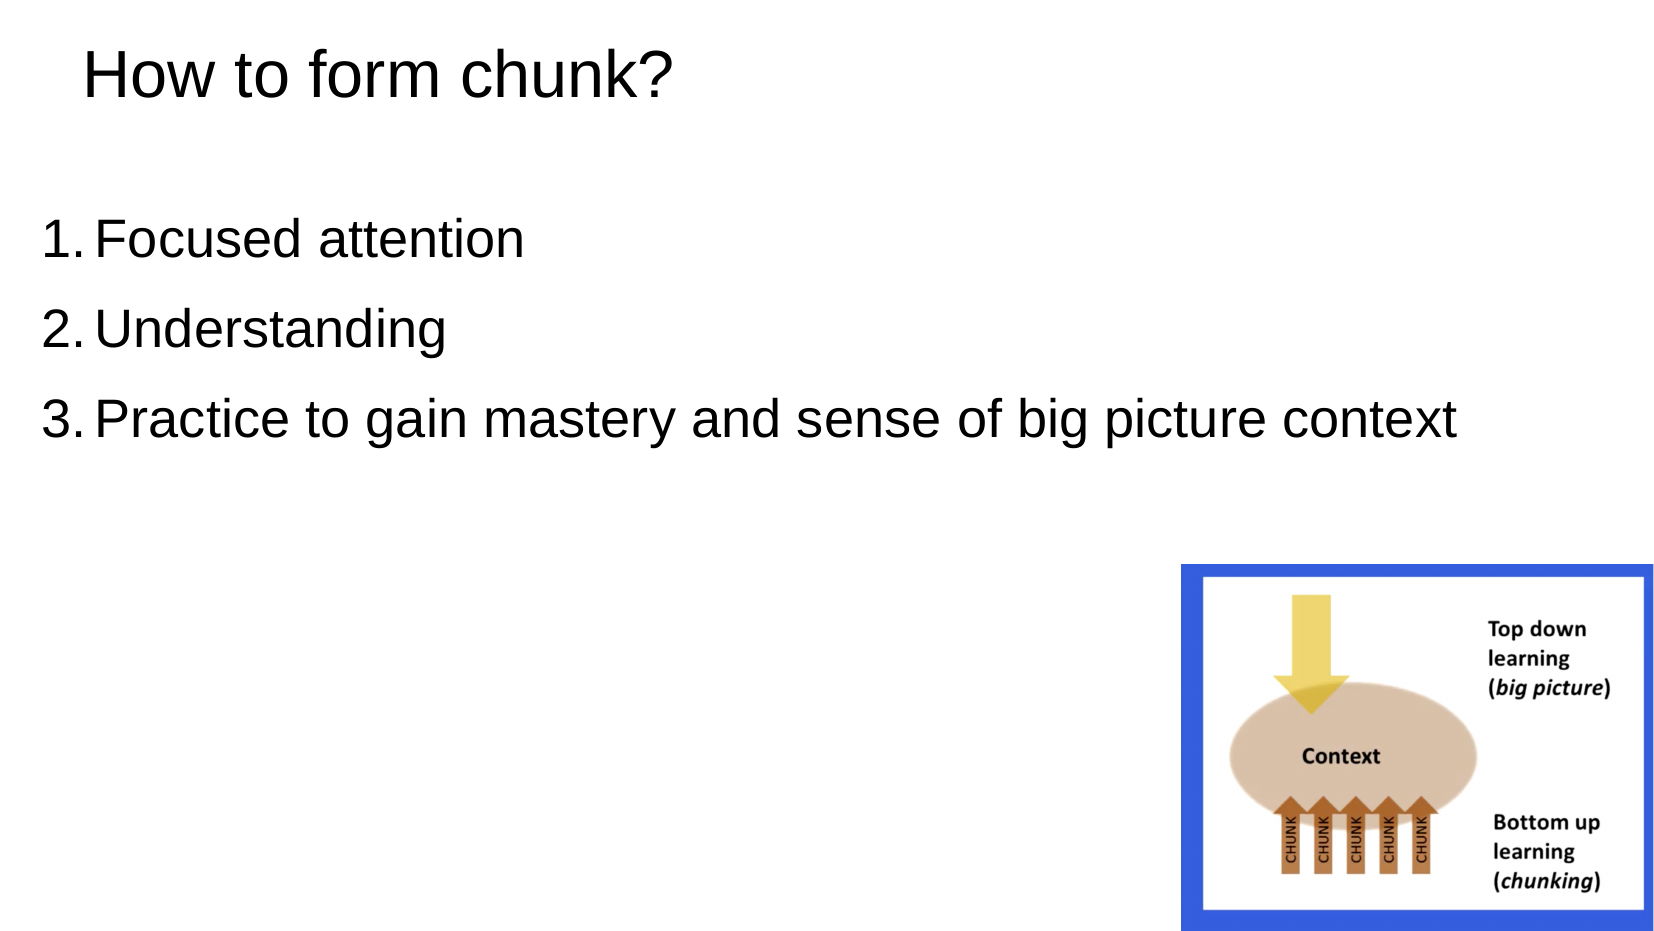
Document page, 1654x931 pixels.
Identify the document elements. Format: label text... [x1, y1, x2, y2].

list Focused attention Understanding Practice to gain mastery and sense of big picture context [23, 118, 1512, 485]
title How to form chunk? [82, 37, 1571, 142]
picture [1181, 564, 1654, 931]
